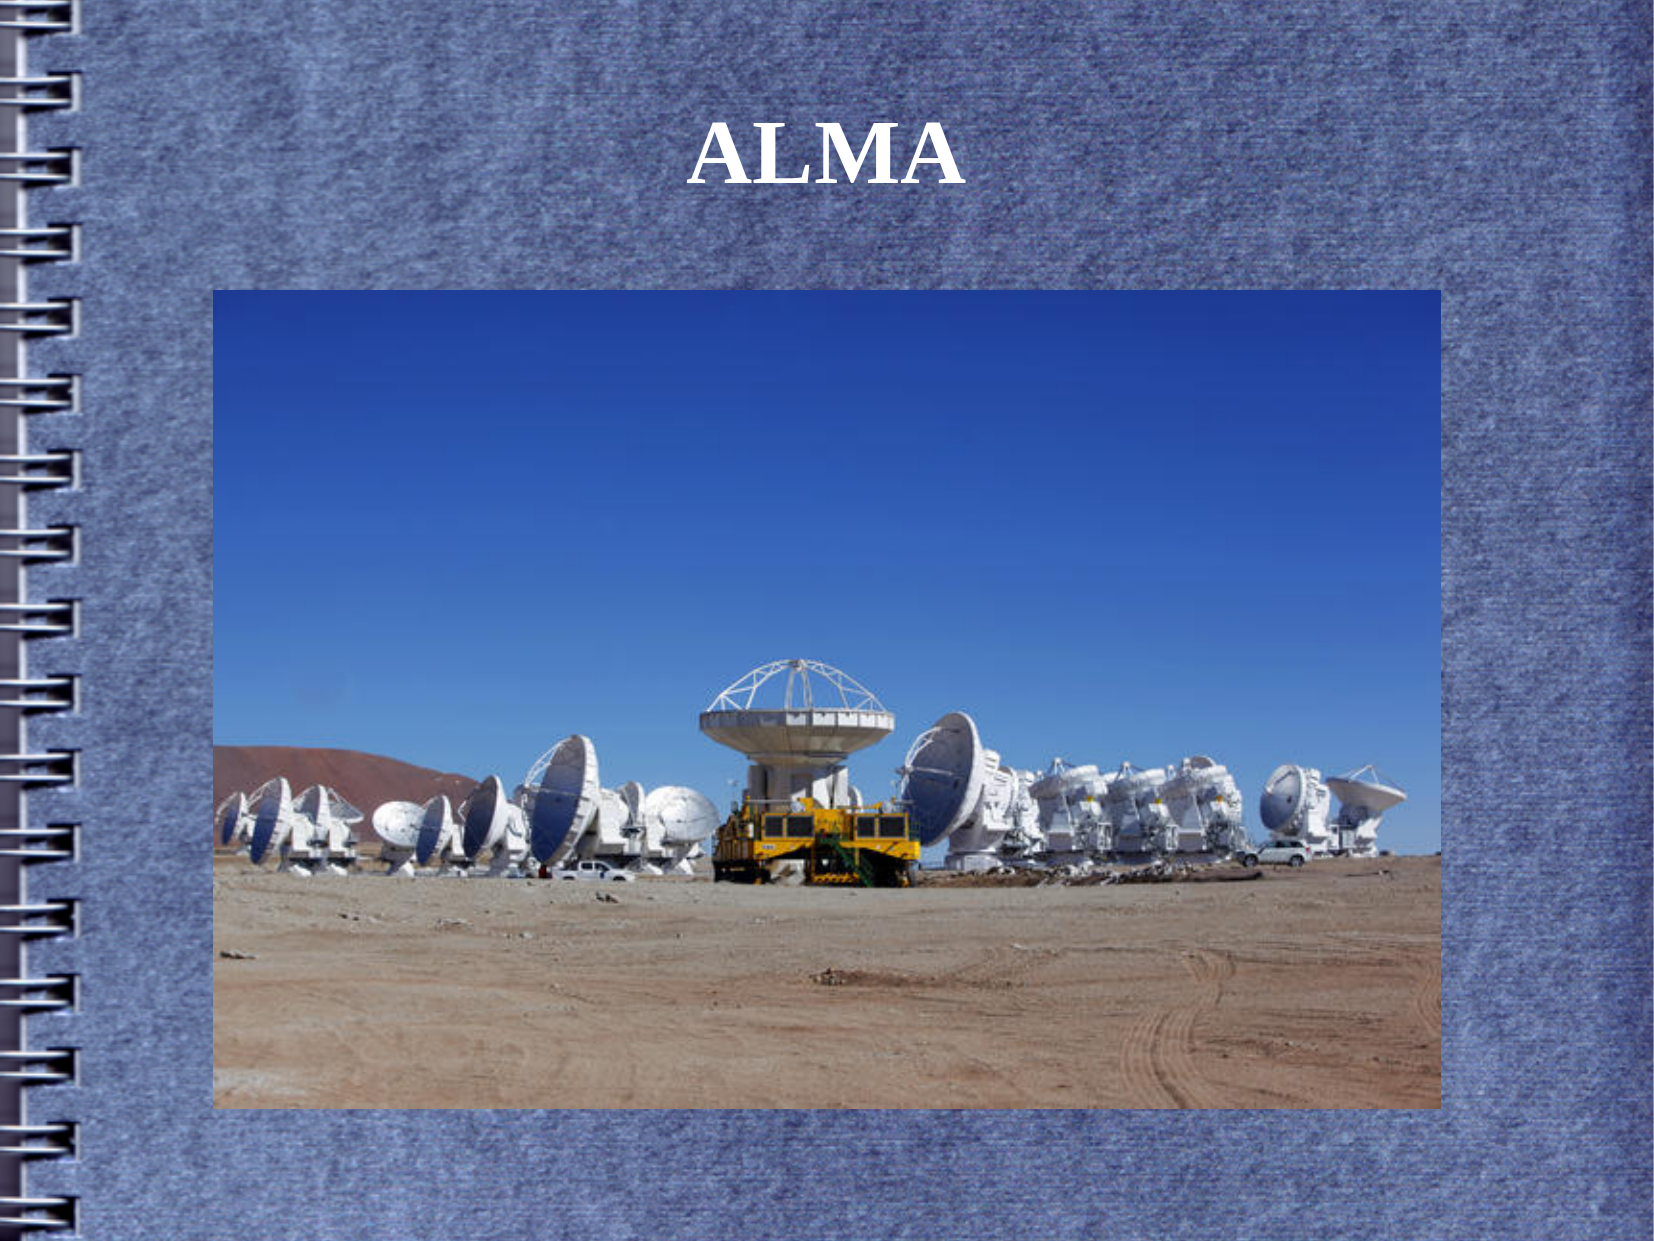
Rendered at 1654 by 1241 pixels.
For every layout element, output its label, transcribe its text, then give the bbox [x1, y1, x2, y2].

title ALMA [82, 49, 1571, 257]
picture [0, 0, 1654, 1241]
